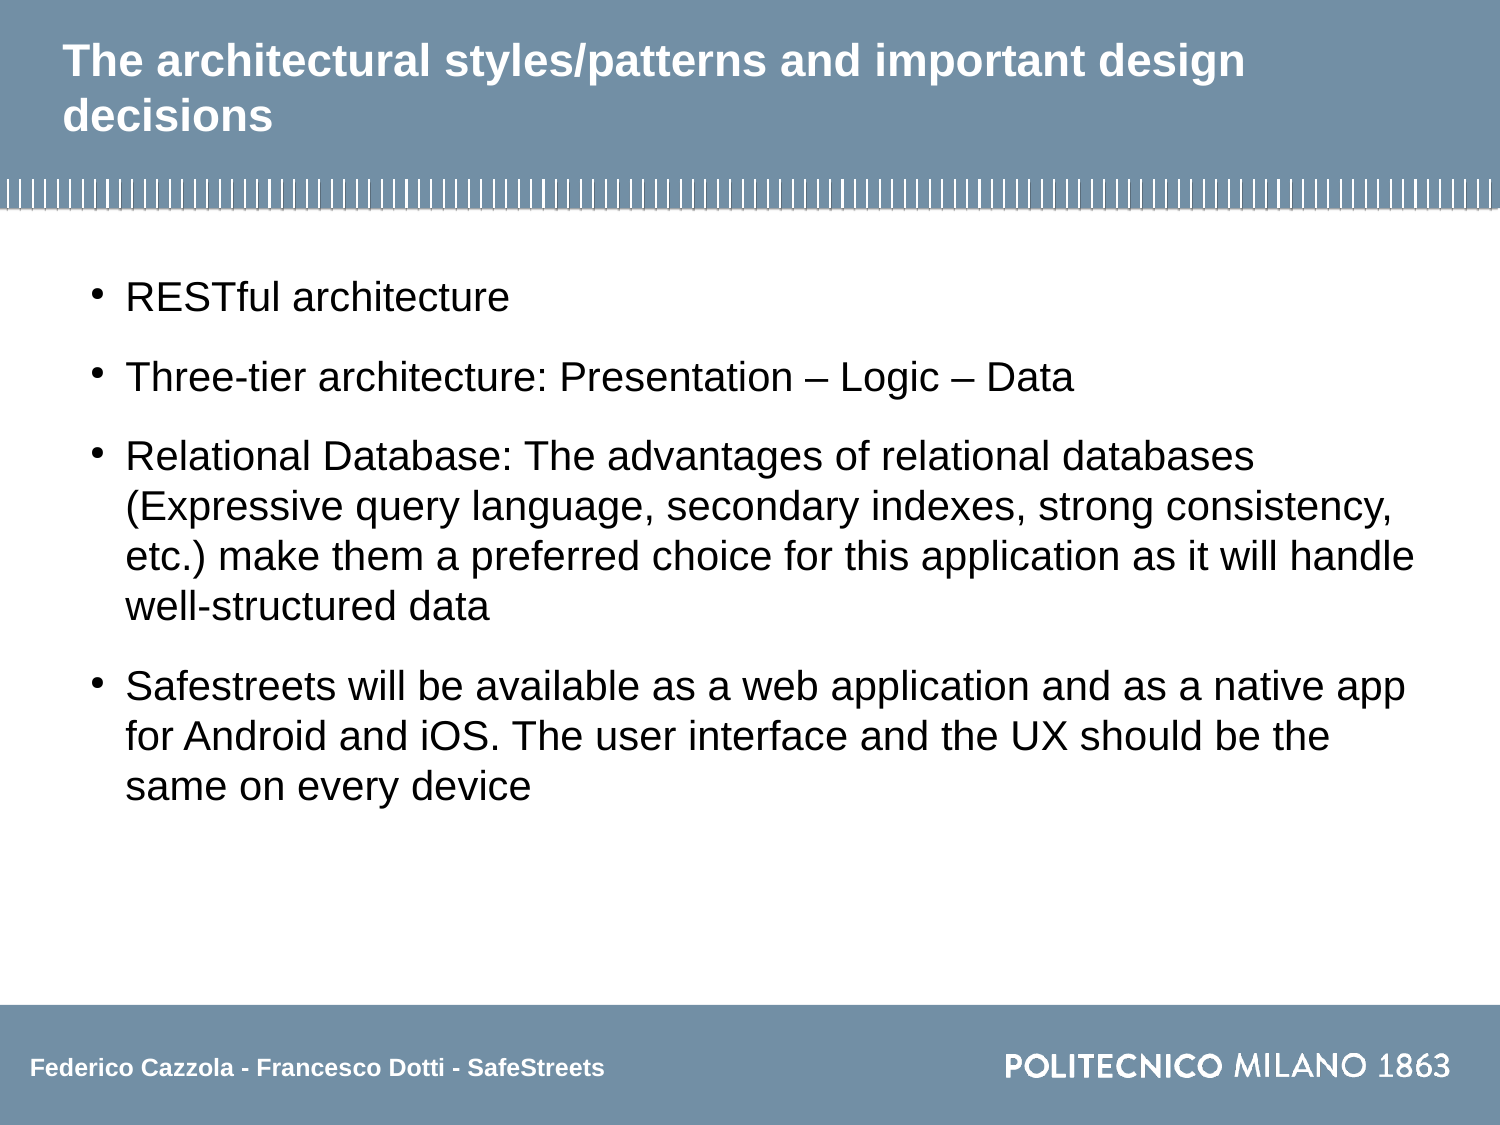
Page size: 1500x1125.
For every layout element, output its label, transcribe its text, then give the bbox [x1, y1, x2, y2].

list RESTful architecture Three-tier architecture: Presentation – Logic – Data Relational Database: The advantages of relational databases (Expressive query language, secondary indexes, strong consistency, etc.) make them a preferred choice for this application as it will handle well-structured data Safestreets will be available as a web application and as a native app for Android and iOS. The user interface and the UX should be the same on every device [75, 262, 1441, 1005]
picture [999, 1041, 1456, 1089]
title The architectural styles/patterns and important design decisions [47, 22, 1455, 161]
